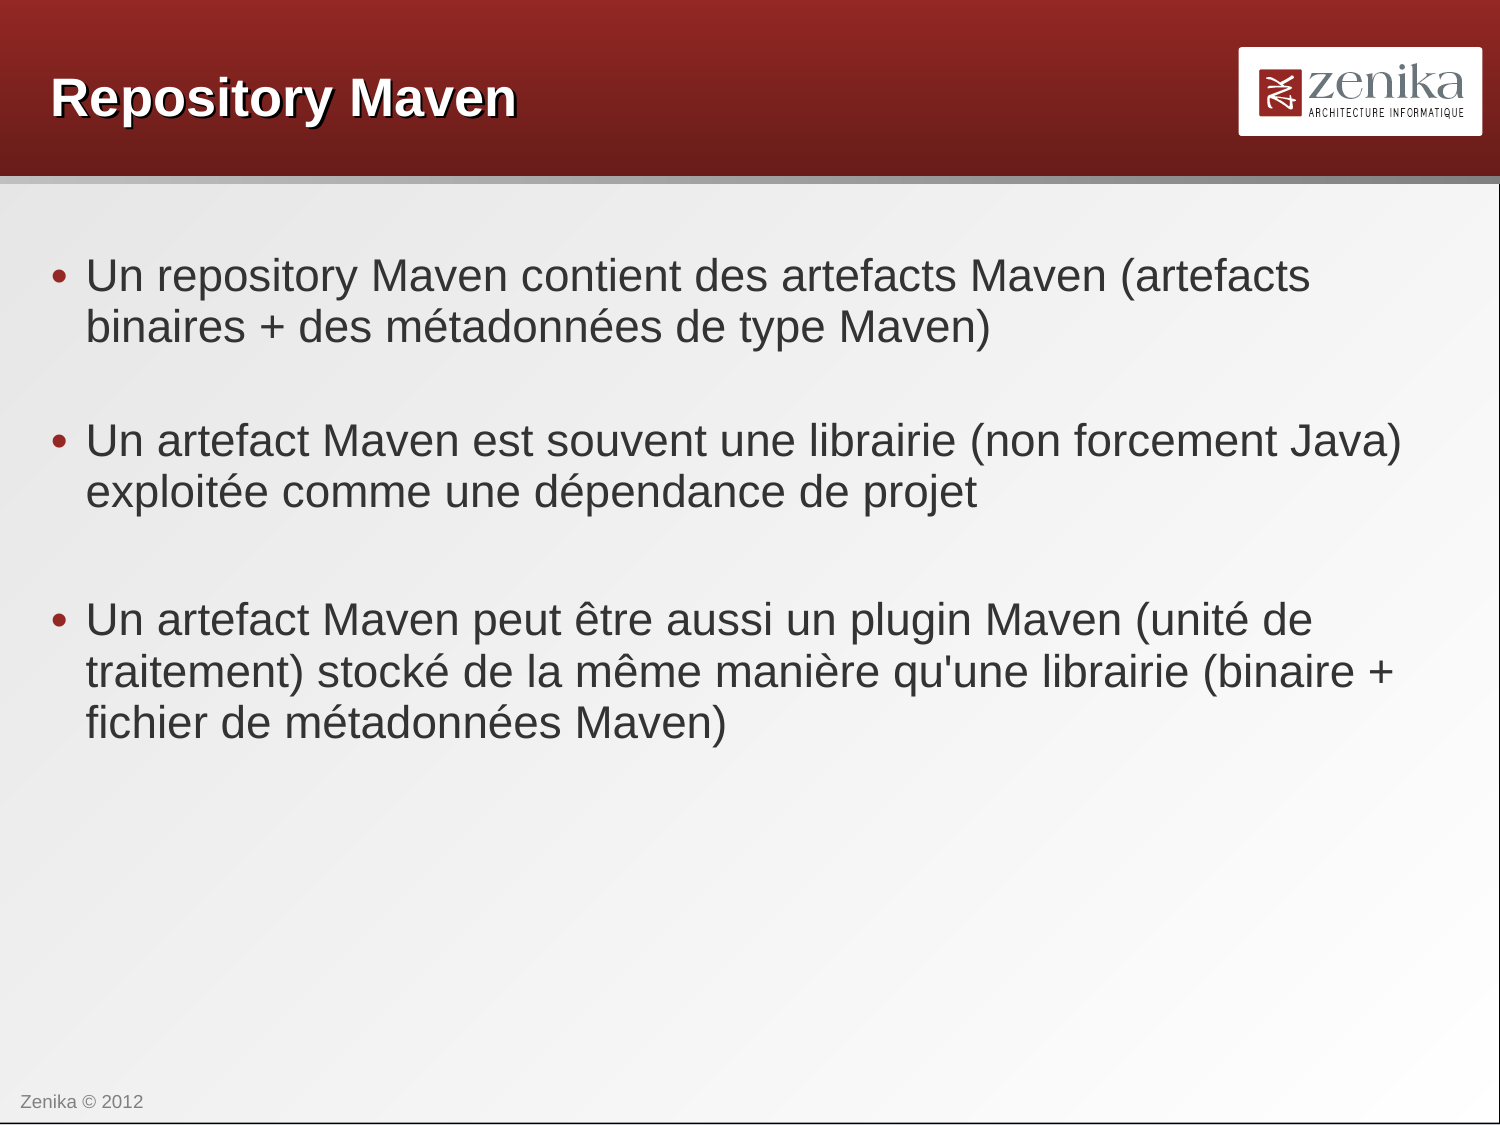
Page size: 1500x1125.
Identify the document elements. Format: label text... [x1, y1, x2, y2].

picture [1257, 58, 1464, 125]
list Un repository Maven contient des artefacts Maven (artefacts binaires + des métadonnées de type Maven) Un artefact Maven est souvent une librairie (non forcement Java) exploitée comme une dépendance de projet Un artefact Maven peut être aussi un plugin Maven (unité de traitement) stocké de la même manière qu'une librairie (binaire + fichier de métadonnées Maven) [50, 249, 1435, 1079]
title Repository Maven [50, 15, 1206, 180]
